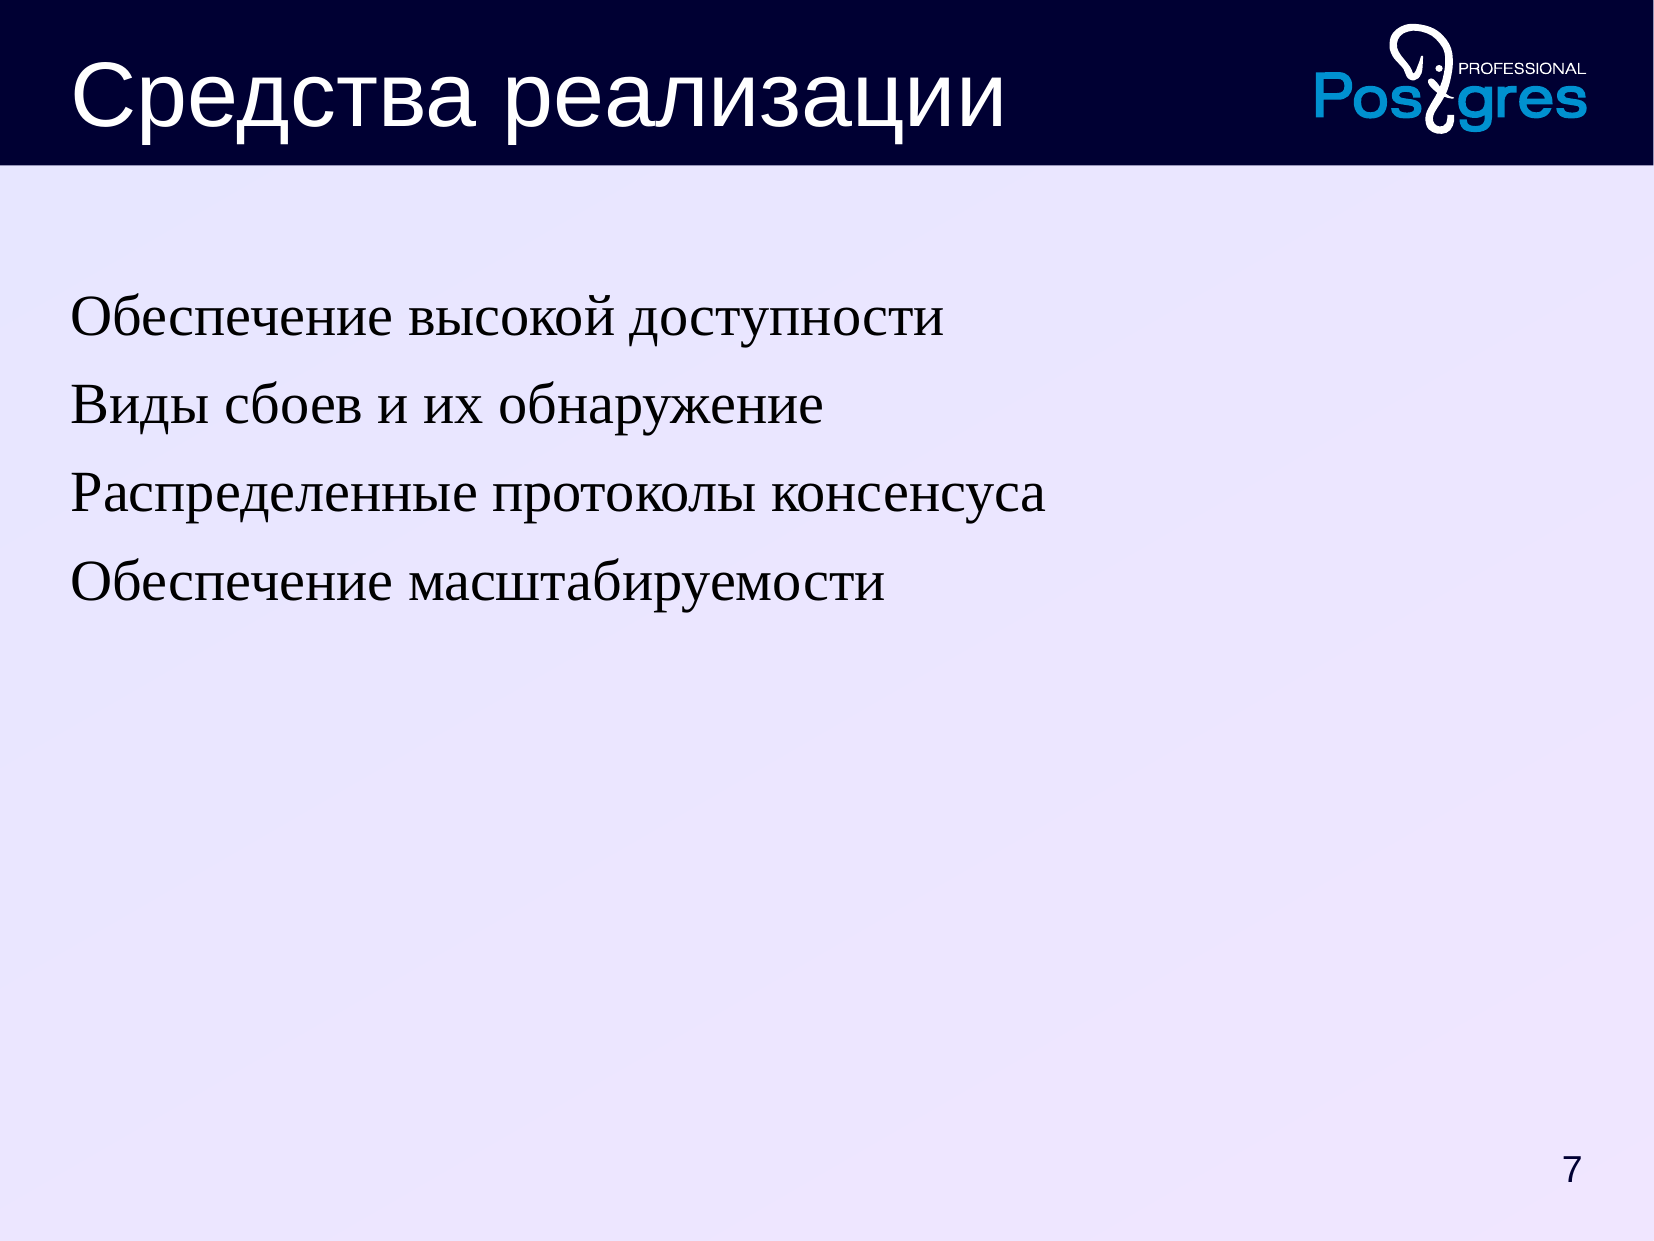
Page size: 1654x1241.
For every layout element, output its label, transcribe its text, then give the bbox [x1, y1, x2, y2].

title Средства реализации [70, 43, 1241, 147]
list Обеспечение высокой доступности Виды сбоев и их обнаружение Распределенные протоколы консенсуса Обеспечение масштабируемости [70, 283, 1559, 1003]
